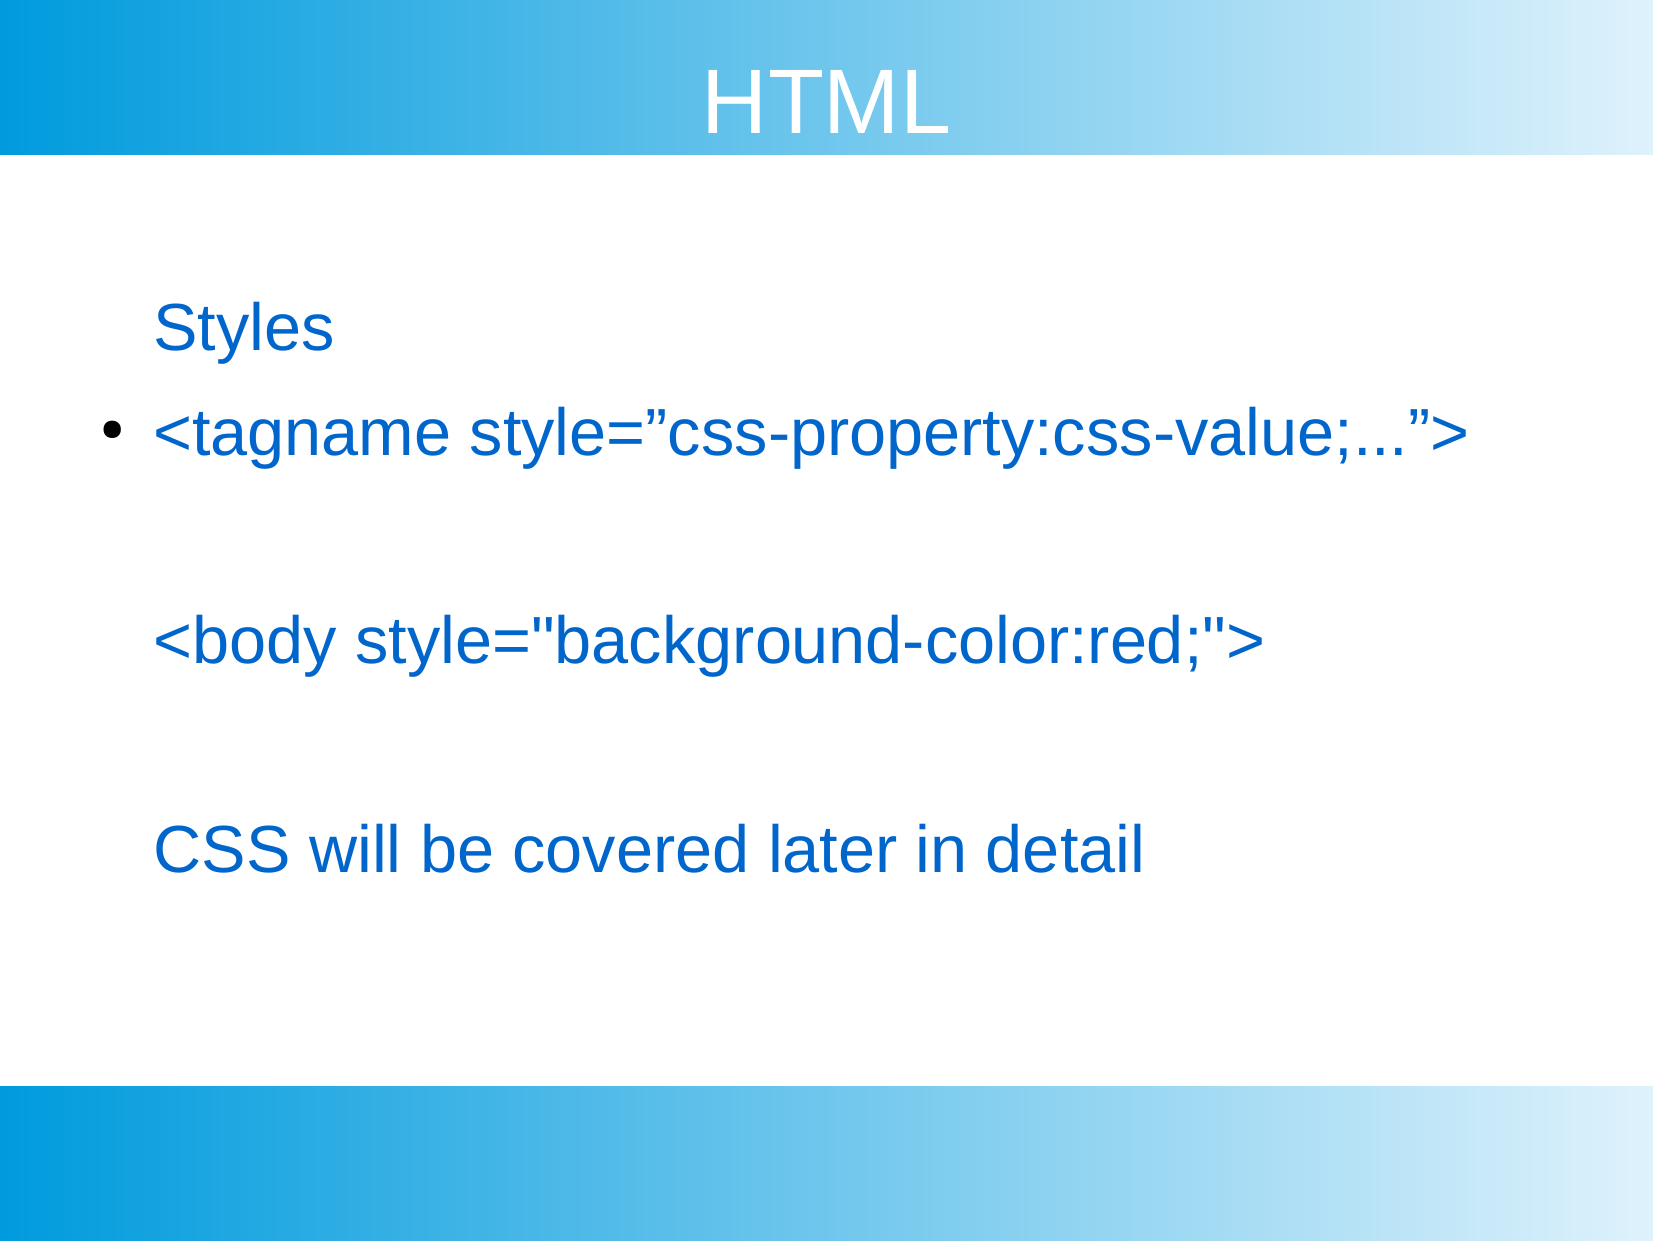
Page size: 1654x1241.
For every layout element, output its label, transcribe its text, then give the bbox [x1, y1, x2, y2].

title HTML [82, 49, 1571, 155]
list Styles <tagname style=”css-property:css-value;...”> <body style="background-color:red;"> CSS will be covered later in detail [82, 290, 1571, 1010]
